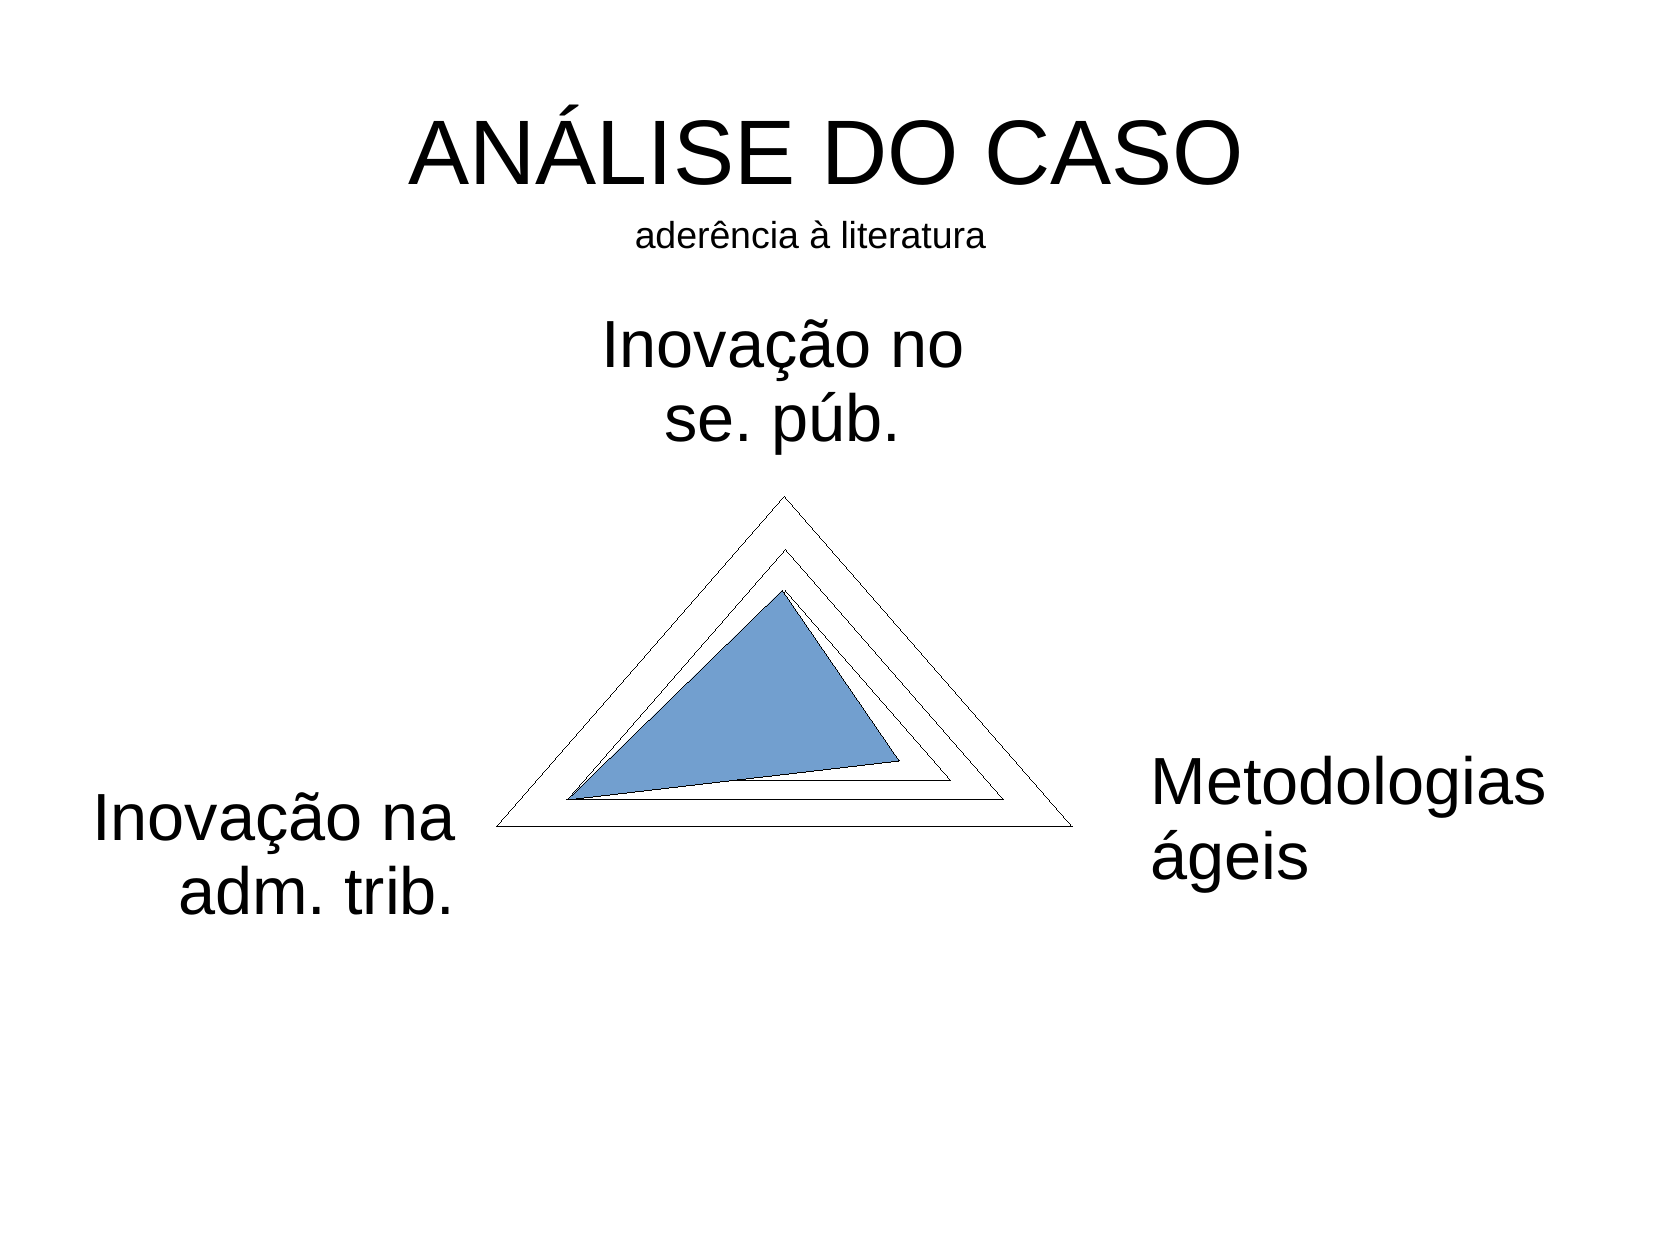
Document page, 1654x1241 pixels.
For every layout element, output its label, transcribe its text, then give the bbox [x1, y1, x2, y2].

list Metodologias ágeis [1079, 744, 1560, 1088]
list Inovação na adm. trib. [0, 779, 456, 1123]
title ANÁLISE DO CASO [82, 49, 1571, 257]
text_box [566, 590, 900, 800]
list Inovação no se. púb. [507, 306, 987, 650]
text_box aderência à literatura [620, 206, 1001, 264]
